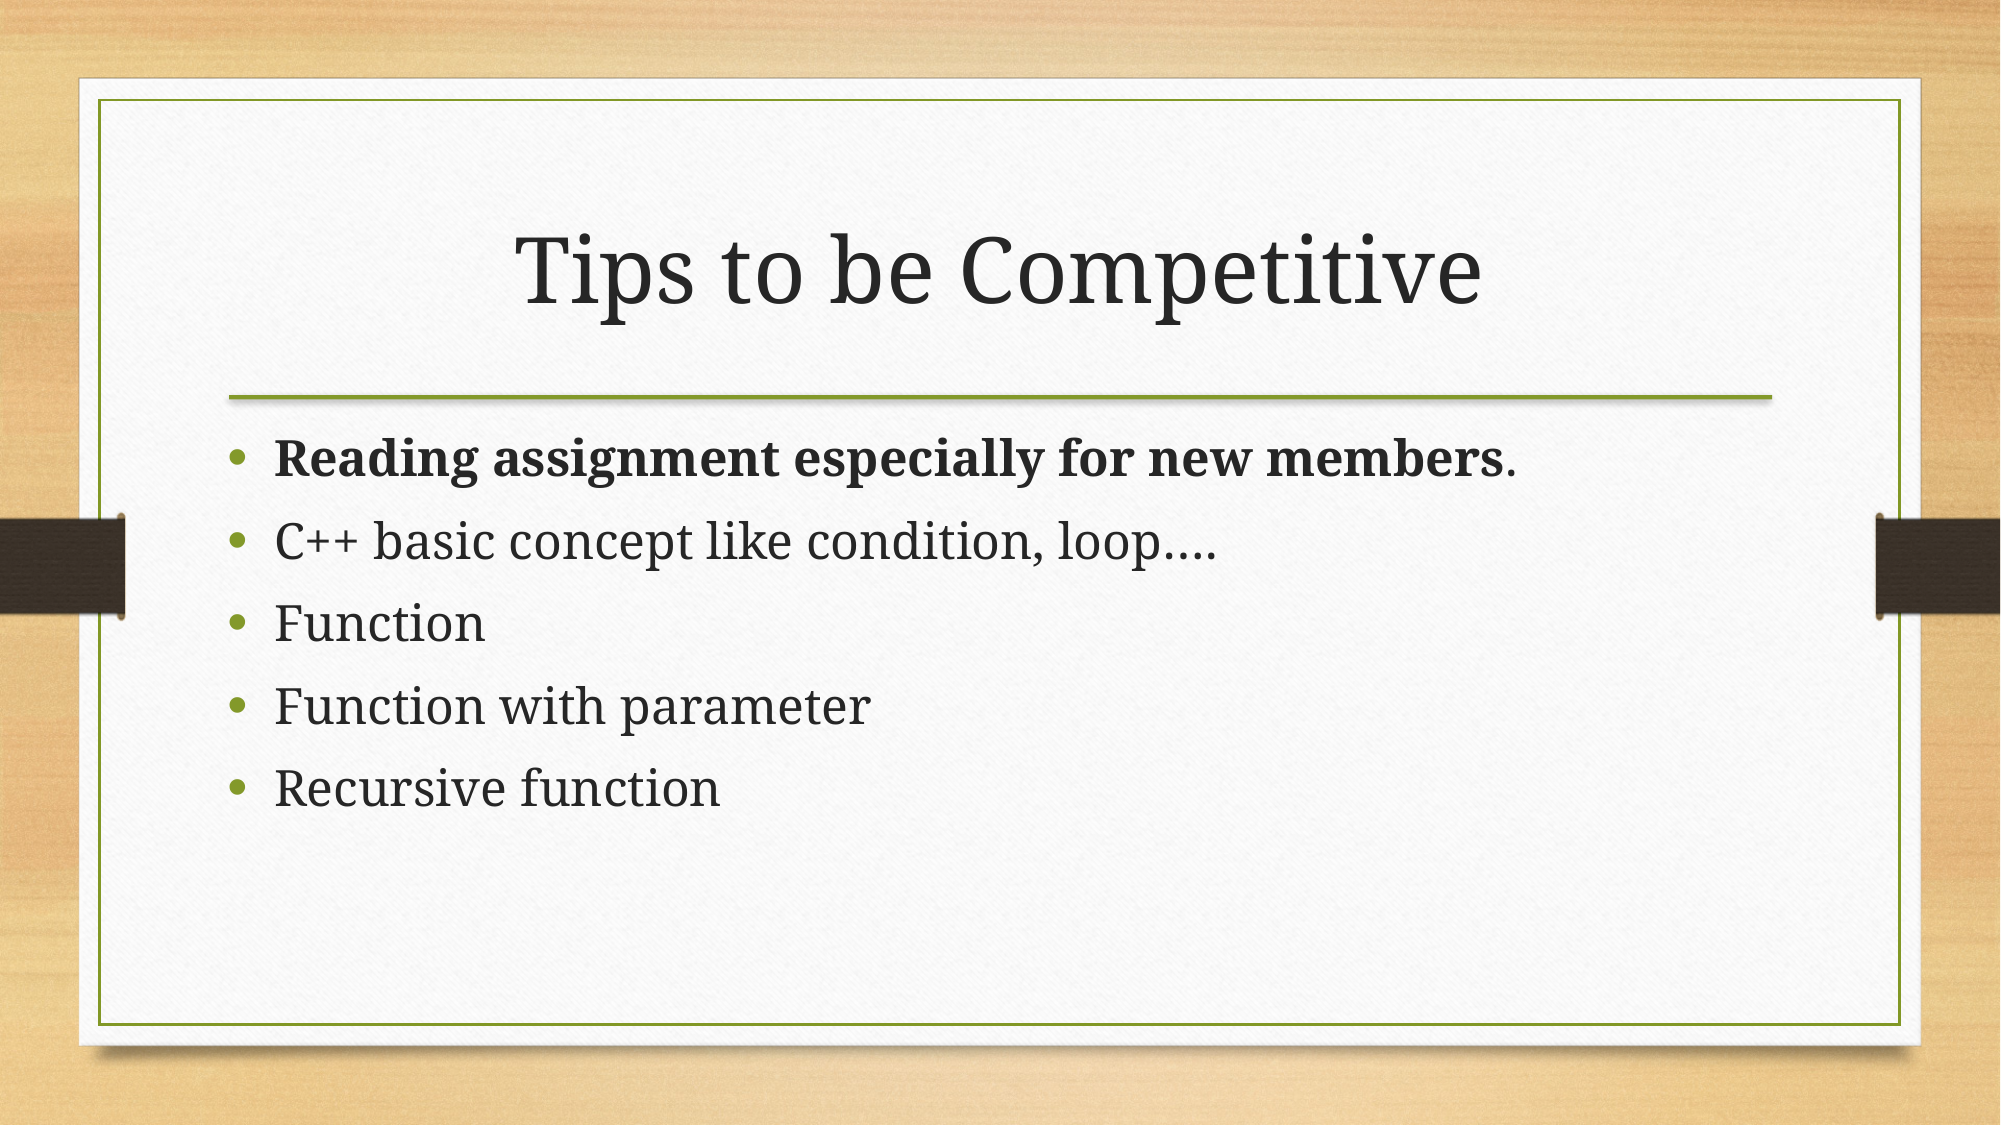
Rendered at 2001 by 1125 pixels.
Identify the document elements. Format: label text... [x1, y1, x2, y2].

picture [0, 0, 2001, 1125]
text_box Tips to be Competitive [212, 161, 1788, 375]
text_box Reading assignment especially for new members. C++ basic concept like condition, loop…. Function Function with parameter Recursive function [212, 419, 1788, 964]
